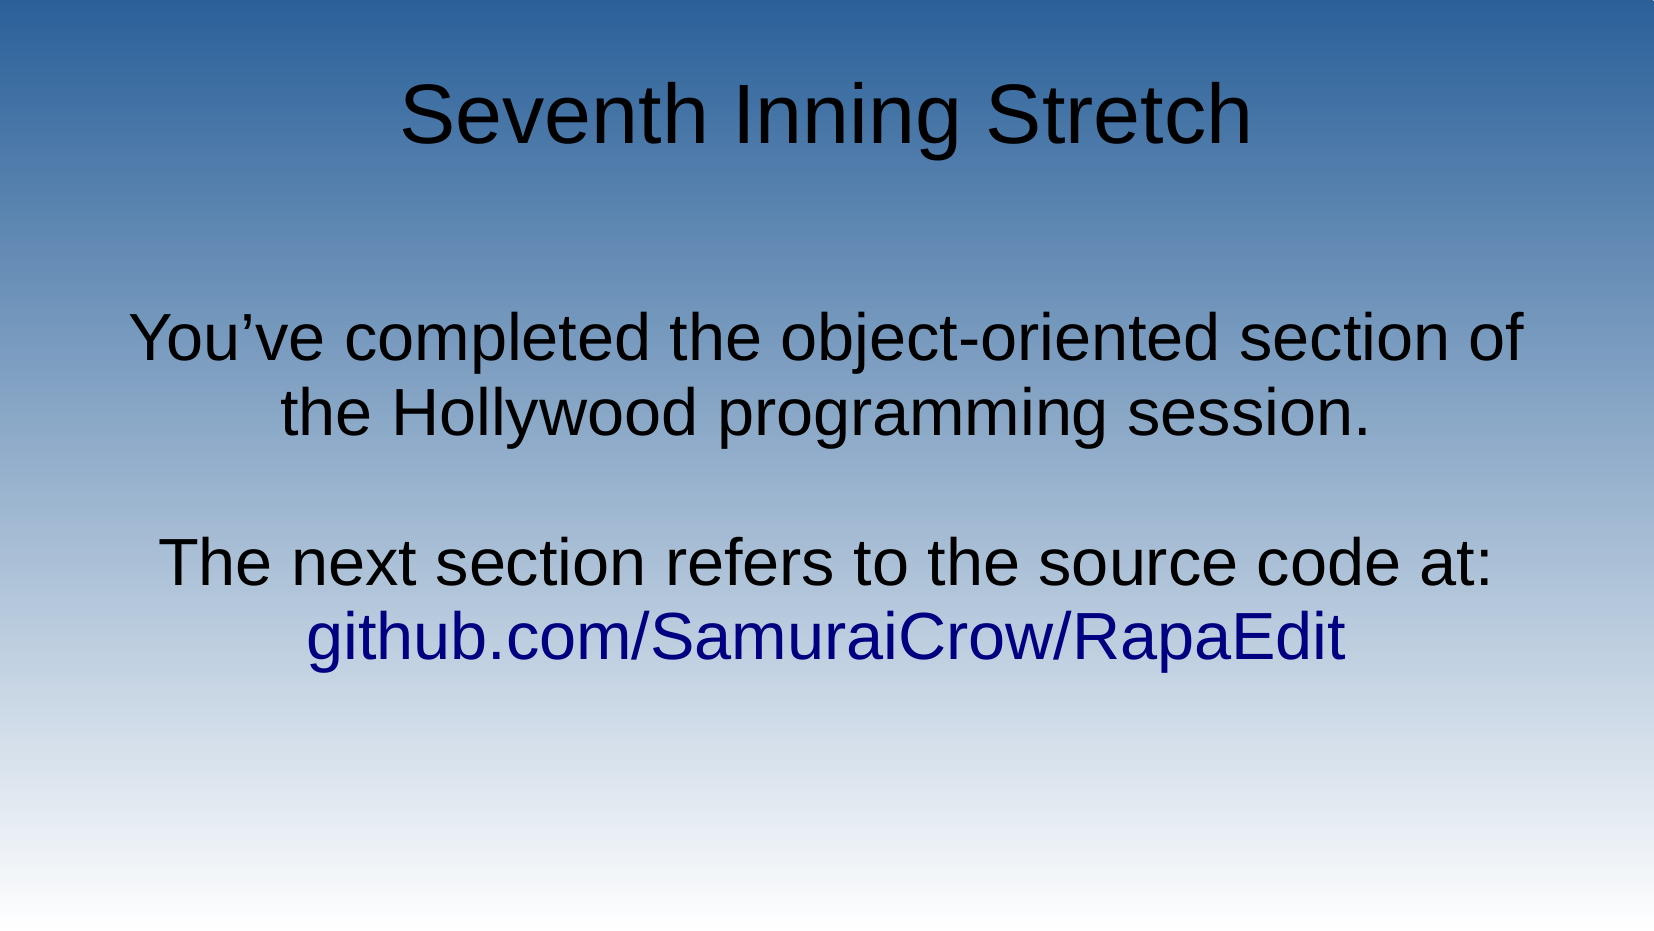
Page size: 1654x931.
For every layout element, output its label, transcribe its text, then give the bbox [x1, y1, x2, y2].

subtitle You’ve completed the object-oriented section of the Hollywood programming session. The next section refers to the source code at: github.com/SamuraiCrow/RapaEdit [82, 217, 1571, 757]
title Seventh Inning Stretch [82, 37, 1571, 193]
